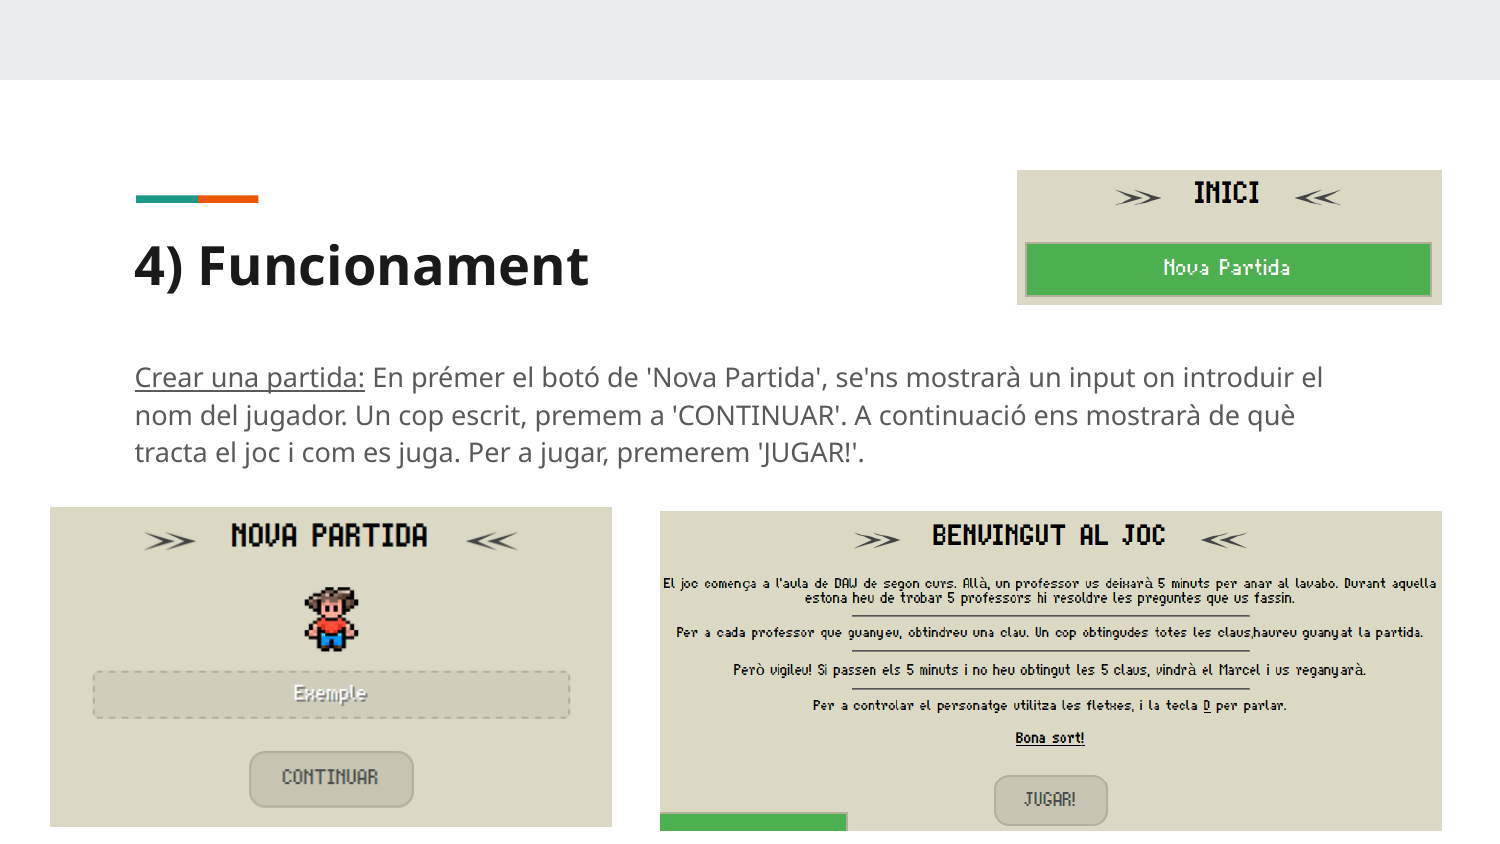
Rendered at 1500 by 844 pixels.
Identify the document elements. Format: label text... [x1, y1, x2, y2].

title 4) Funcionament [119, 216, 1017, 305]
picture [660, 511, 1442, 831]
list Crear una partida: En prémer el botó de 'Nova Partida', se'ns mostrarà un input on introduir el nom del jugador. Un cop escrit, premem a 'CONTINUAR'. A continuació ens mostrarà de què tracta el joc i com es juga. Per a jugar, premerem 'JUGAR!'. [119, 341, 1381, 475]
picture [1017, 170, 1442, 305]
picture [50, 507, 612, 827]
